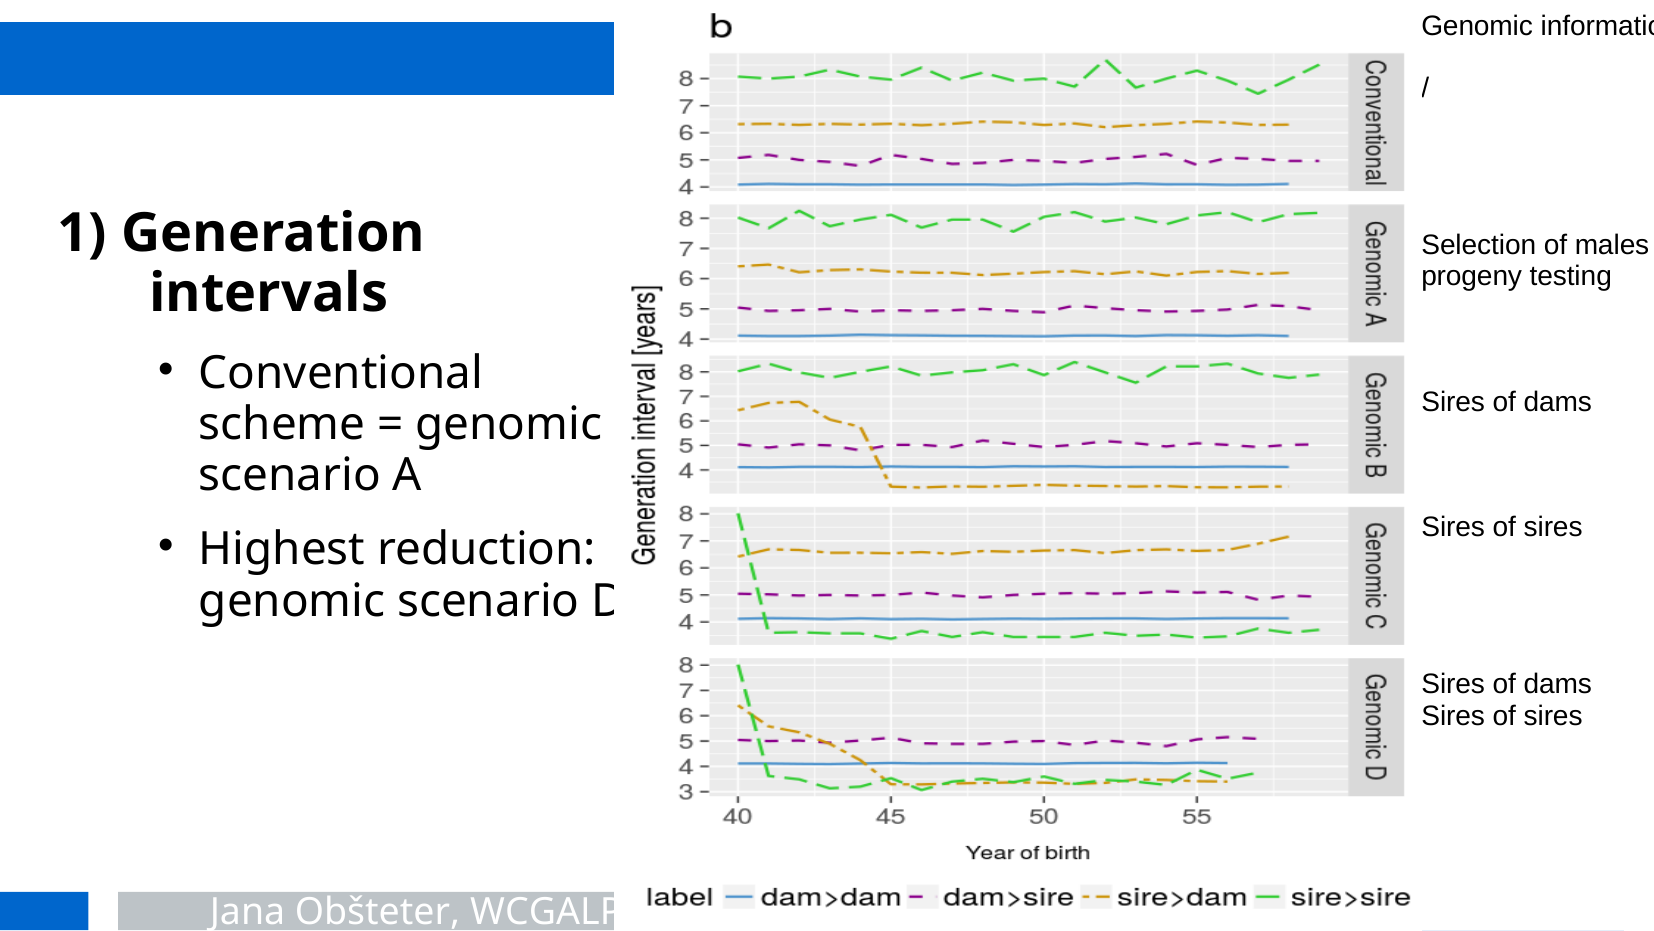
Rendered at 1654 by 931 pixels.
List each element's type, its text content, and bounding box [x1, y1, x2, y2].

list 1) Generation intervals Conventional scheme = genomic scenario A Highest reduction: genomic scenario D [57, 198, 614, 821]
text_box Genomic information: / Selection of males for progeny testing Sires of dams Sires of sires Sires of dams Sires of sires [1422, 0, 1654, 931]
picture [614, 0, 1422, 931]
